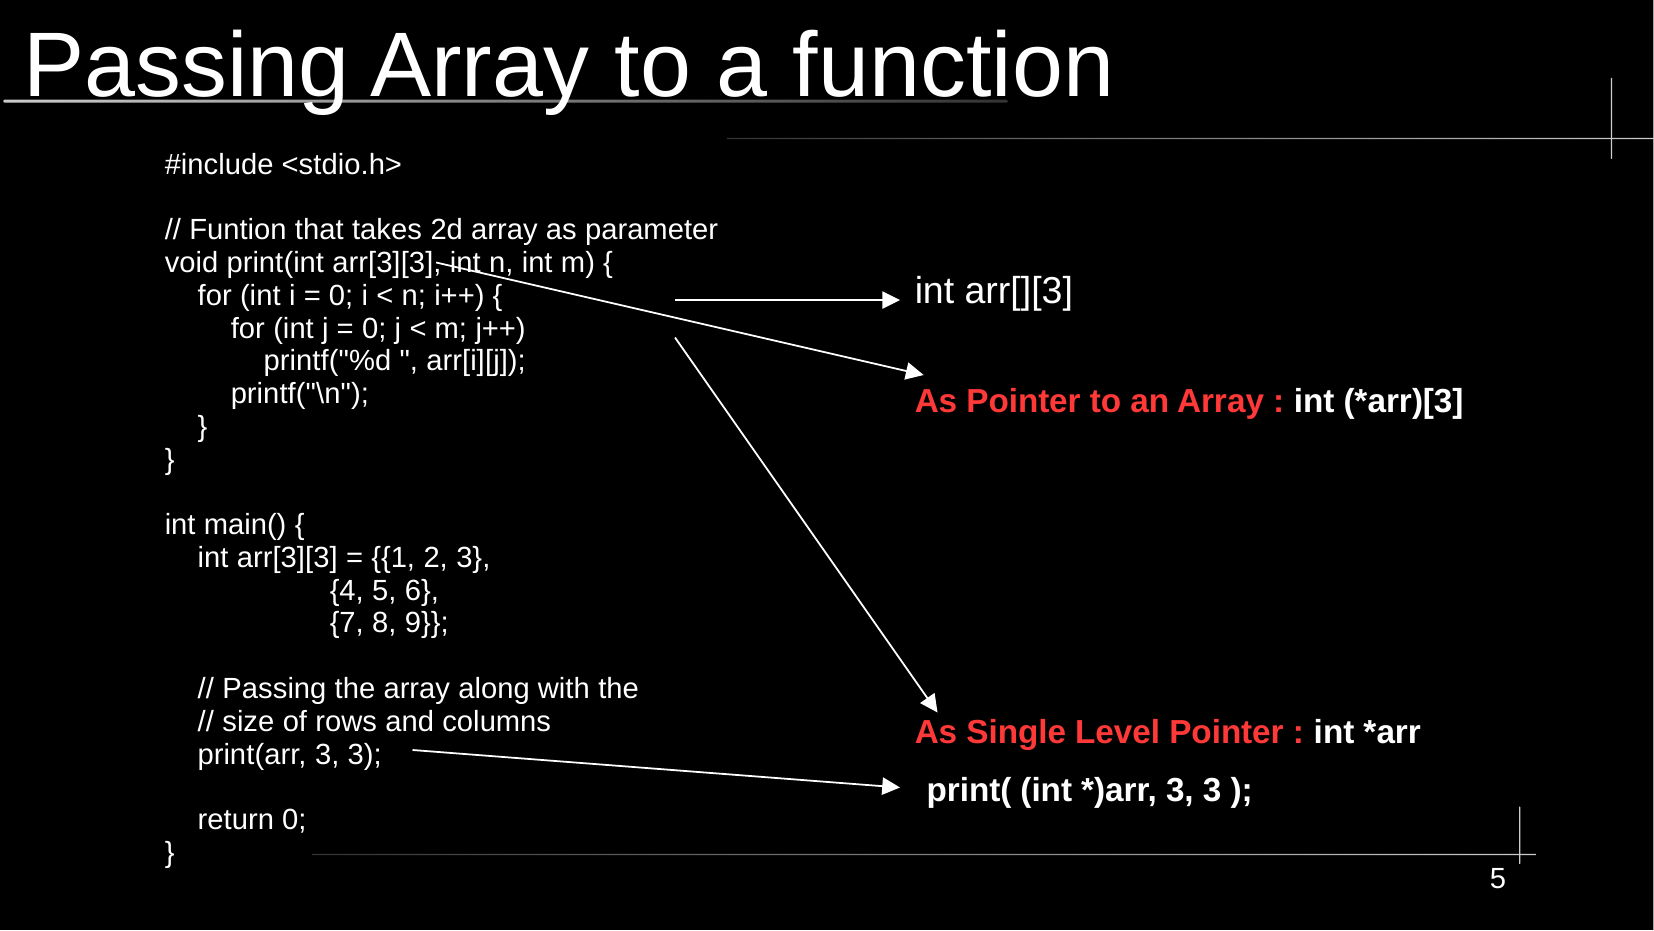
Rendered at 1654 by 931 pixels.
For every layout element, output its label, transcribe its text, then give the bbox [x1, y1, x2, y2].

text_box #include <stdio.h> // Funtion that takes 2d array as parameter void print(int arr[3][3], int n, int m) { for (int i = 0; i < n; i++) { for (int j = 0; j < m; j++) printf("%d ", arr[i][j]); printf("\n"); } } int main() { int arr[3][3] = {{1, 2, 3}, {4, 5, 6}, {7, 8, 9}}; // Passing the array along with the // size of rows and columns print(arr, 3, 3); return 0; } [150, 140, 733, 877]
text_box int arr[][3] [900, 261, 1089, 319]
text_box As Pointer to an Array : int (*arr)[3] [900, 375, 1576, 451]
text_box print( (int *)arr, 3, 3 ); [911, 763, 1269, 816]
text_box As Single Level Pointer : int *arr [900, 705, 1576, 758]
title Passing Array to a function [23, 11, 1589, 119]
